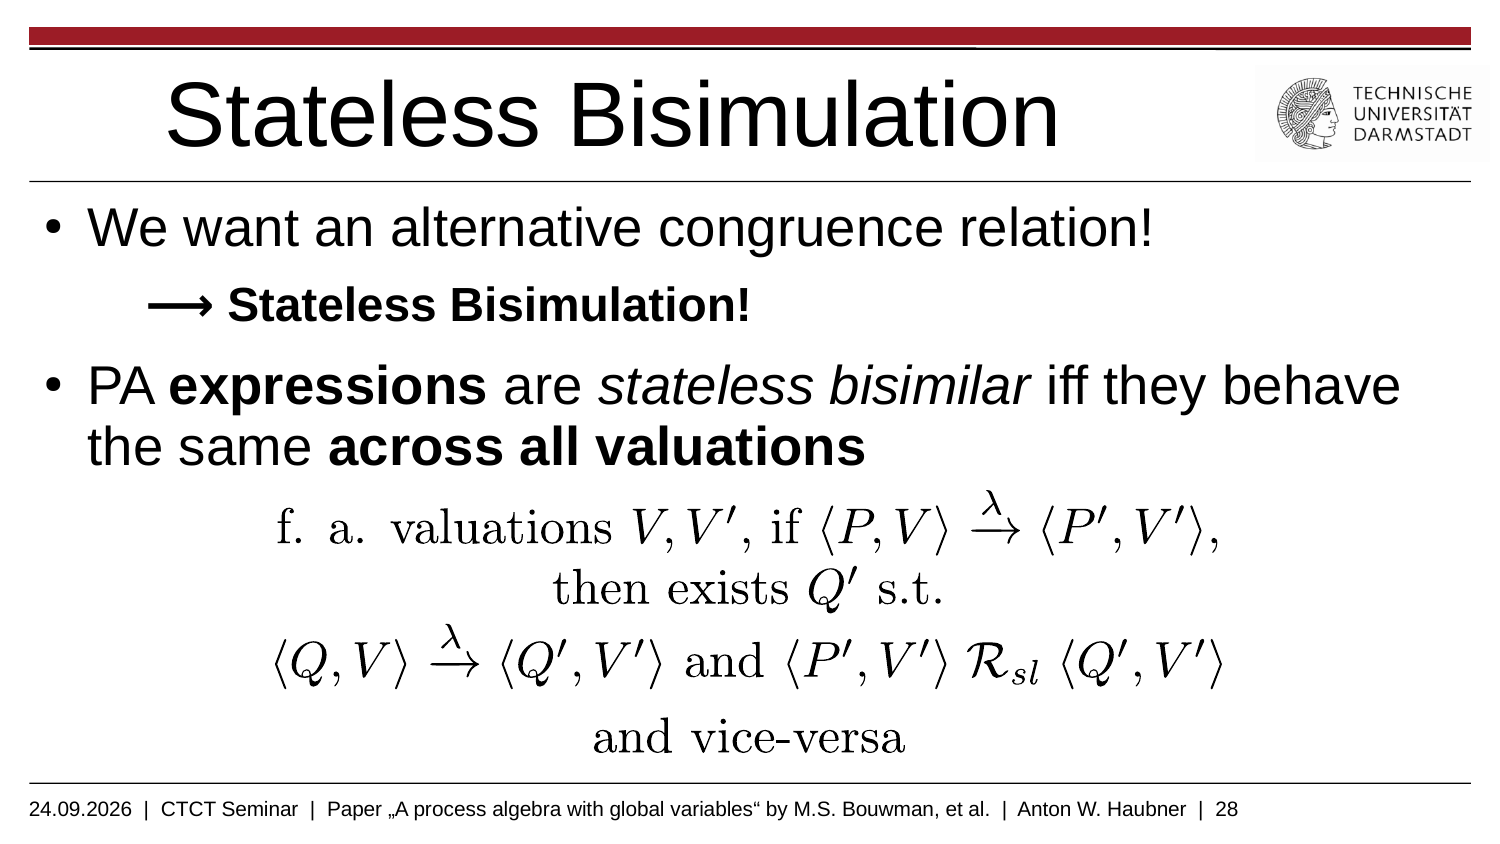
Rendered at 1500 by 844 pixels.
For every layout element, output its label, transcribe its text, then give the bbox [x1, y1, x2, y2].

text_box [970, 517, 1020, 544]
text_box [1190, 505, 1202, 556]
text_box [1155, 642, 1192, 678]
text_box [842, 638, 852, 658]
text_box [771, 520, 783, 544]
text_box [838, 508, 875, 544]
text_box [668, 581, 688, 605]
text_box [822, 505, 834, 556]
text_box [454, 520, 480, 544]
text_box [967, 642, 1009, 678]
text_box [935, 505, 948, 556]
text_box [710, 654, 736, 677]
text_box [1195, 638, 1205, 658]
text_box [1118, 638, 1127, 658]
text_box [819, 729, 839, 754]
text_box [295, 537, 302, 544]
text_box [1030, 659, 1038, 685]
text_box [880, 642, 917, 678]
text_box [754, 729, 775, 754]
text_box [518, 641, 554, 687]
text_box [1062, 638, 1074, 690]
text_box [595, 642, 632, 678]
text_box [506, 512, 523, 544]
text_box [541, 520, 564, 544]
text_box [859, 671, 866, 687]
text_box [593, 729, 617, 754]
text_box [691, 730, 716, 754]
text_box [1058, 508, 1095, 544]
title Stateless Bisimulation [29, 63, 1199, 167]
text_box [861, 729, 879, 754]
text_box [1134, 671, 1141, 687]
text_box [1078, 641, 1114, 687]
text_box [717, 581, 729, 604]
text_box [333, 671, 340, 687]
text_box [687, 508, 724, 545]
text_box [848, 565, 857, 585]
text_box [1042, 505, 1054, 556]
text_box [566, 520, 592, 544]
text_box [773, 509, 780, 515]
text_box [718, 730, 730, 753]
text_box [1211, 537, 1218, 553]
text_box [275, 638, 287, 690]
text_box [874, 537, 881, 553]
text_box [732, 729, 752, 754]
text_box [685, 654, 709, 678]
text_box [601, 581, 621, 605]
text_box [731, 581, 749, 605]
text_box [1175, 505, 1184, 524]
text_box [982, 490, 1002, 516]
text_box [912, 572, 929, 605]
text_box [395, 638, 407, 690]
text_box [441, 623, 461, 649]
list We want an alternative congruence relation! ⟶ Stateless Bisimulation! PA expressions are stateless bisimilar iff they behave the same across all valuations [29, 197, 1471, 479]
text_box [354, 642, 391, 678]
text_box [557, 638, 567, 658]
text_box [501, 638, 513, 690]
picture [1255, 65, 1490, 162]
text_box [666, 537, 673, 553]
text_box [623, 581, 650, 604]
text_box [935, 638, 947, 690]
text_box [690, 582, 716, 604]
text_box [1012, 668, 1026, 685]
text_box [357, 537, 363, 544]
text_box [329, 520, 353, 544]
text_box [634, 638, 644, 658]
text_box [649, 638, 662, 690]
text_box [552, 572, 569, 605]
text_box [881, 729, 905, 754]
text_box [1114, 537, 1121, 553]
text_box [1135, 508, 1172, 545]
text_box [793, 730, 819, 754]
text_box [919, 638, 929, 658]
text_box [440, 508, 452, 544]
text_box [646, 717, 672, 754]
text_box [743, 537, 750, 553]
text_box [430, 651, 480, 678]
text_box [594, 520, 612, 544]
text_box [573, 568, 599, 604]
text_box [291, 641, 327, 687]
text_box [726, 505, 736, 524]
text_box [785, 507, 803, 544]
text_box [482, 520, 506, 544]
text_box [277, 507, 294, 544]
text_box [738, 641, 764, 678]
text_box [803, 642, 840, 677]
text_box [879, 581, 896, 605]
text_box [720, 718, 726, 725]
text_box [1097, 505, 1107, 524]
text_box [618, 730, 645, 753]
text_box [574, 671, 581, 687]
text_box [808, 568, 844, 614]
text_box [841, 730, 859, 753]
text_box [751, 572, 767, 605]
text_box [527, 520, 539, 544]
text_box [415, 520, 439, 544]
text_box [632, 508, 669, 545]
text_box [390, 521, 416, 544]
text_box [895, 508, 932, 545]
text_box [787, 638, 799, 690]
text_box [1210, 638, 1222, 690]
text_box [771, 581, 788, 605]
